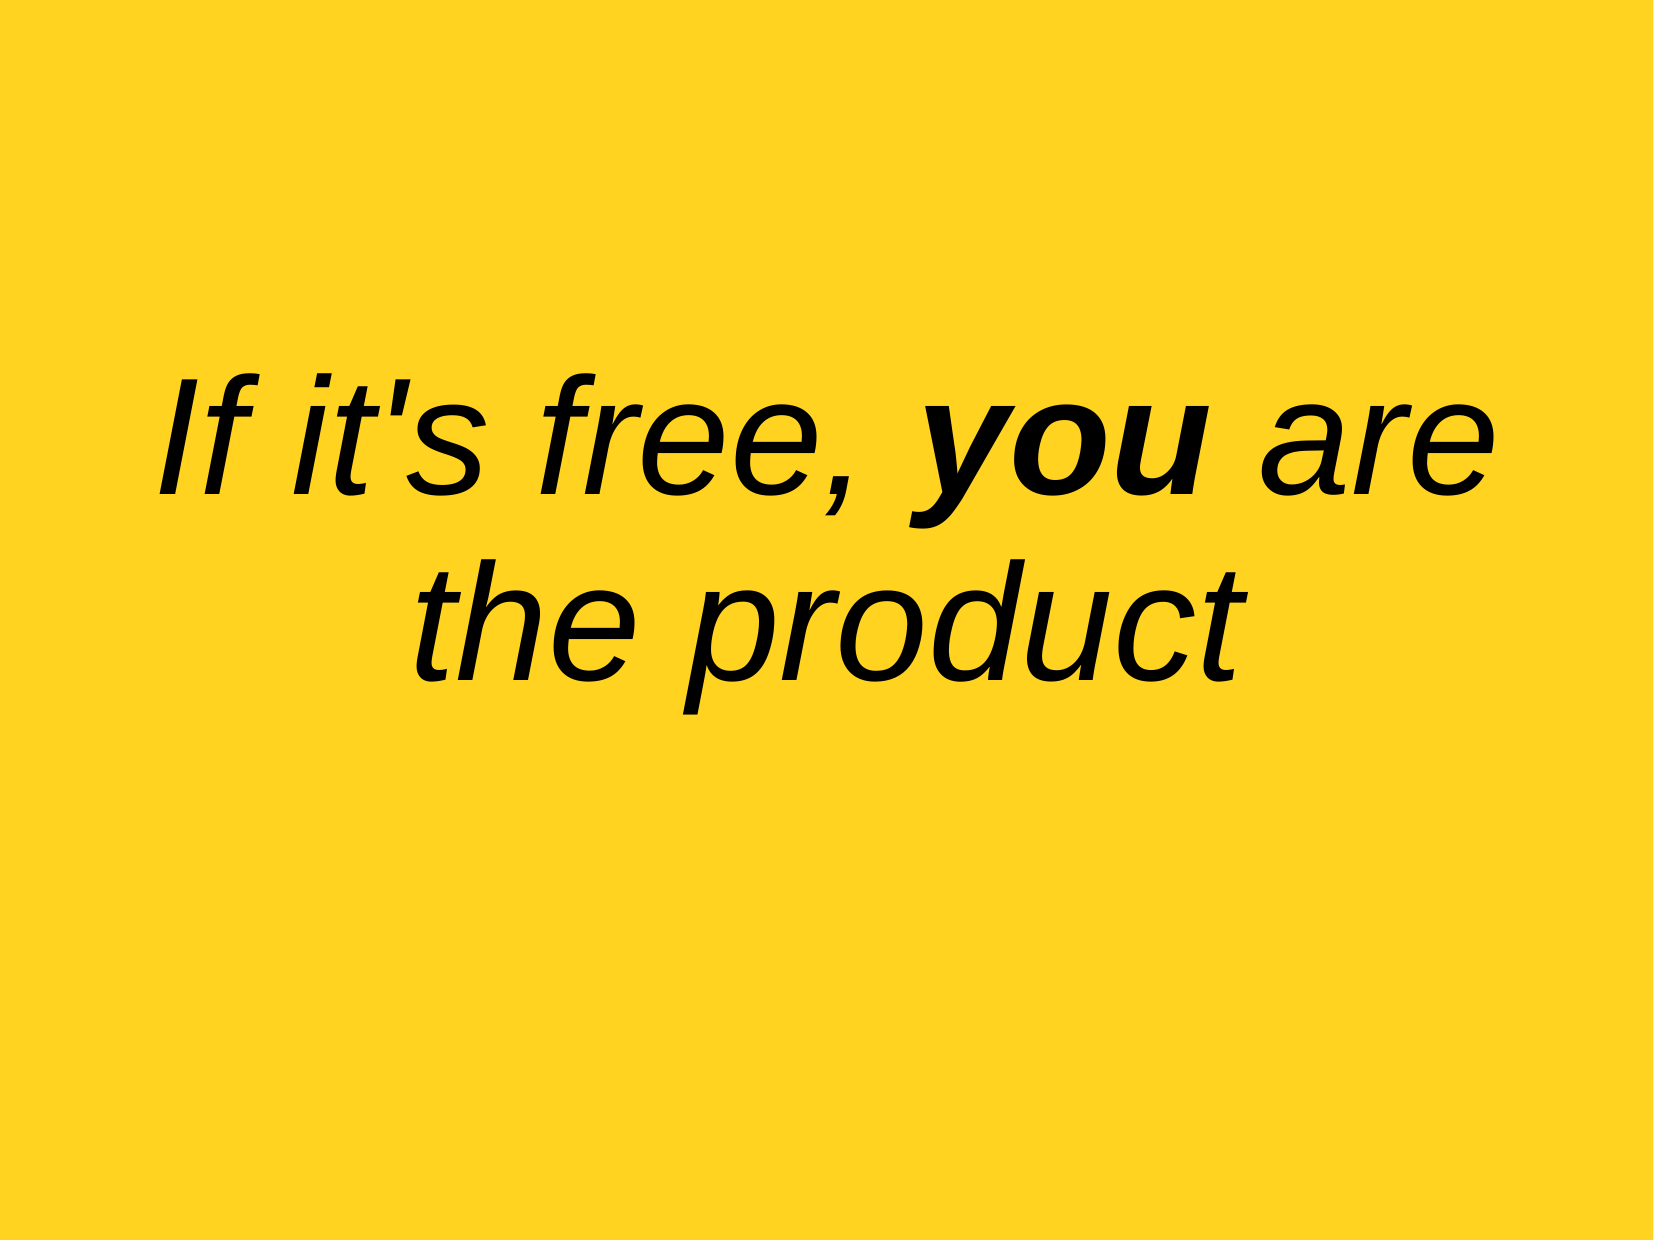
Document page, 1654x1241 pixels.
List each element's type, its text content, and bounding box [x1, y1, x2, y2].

subtitle If it's free, you are the product [82, 49, 1571, 1010]
